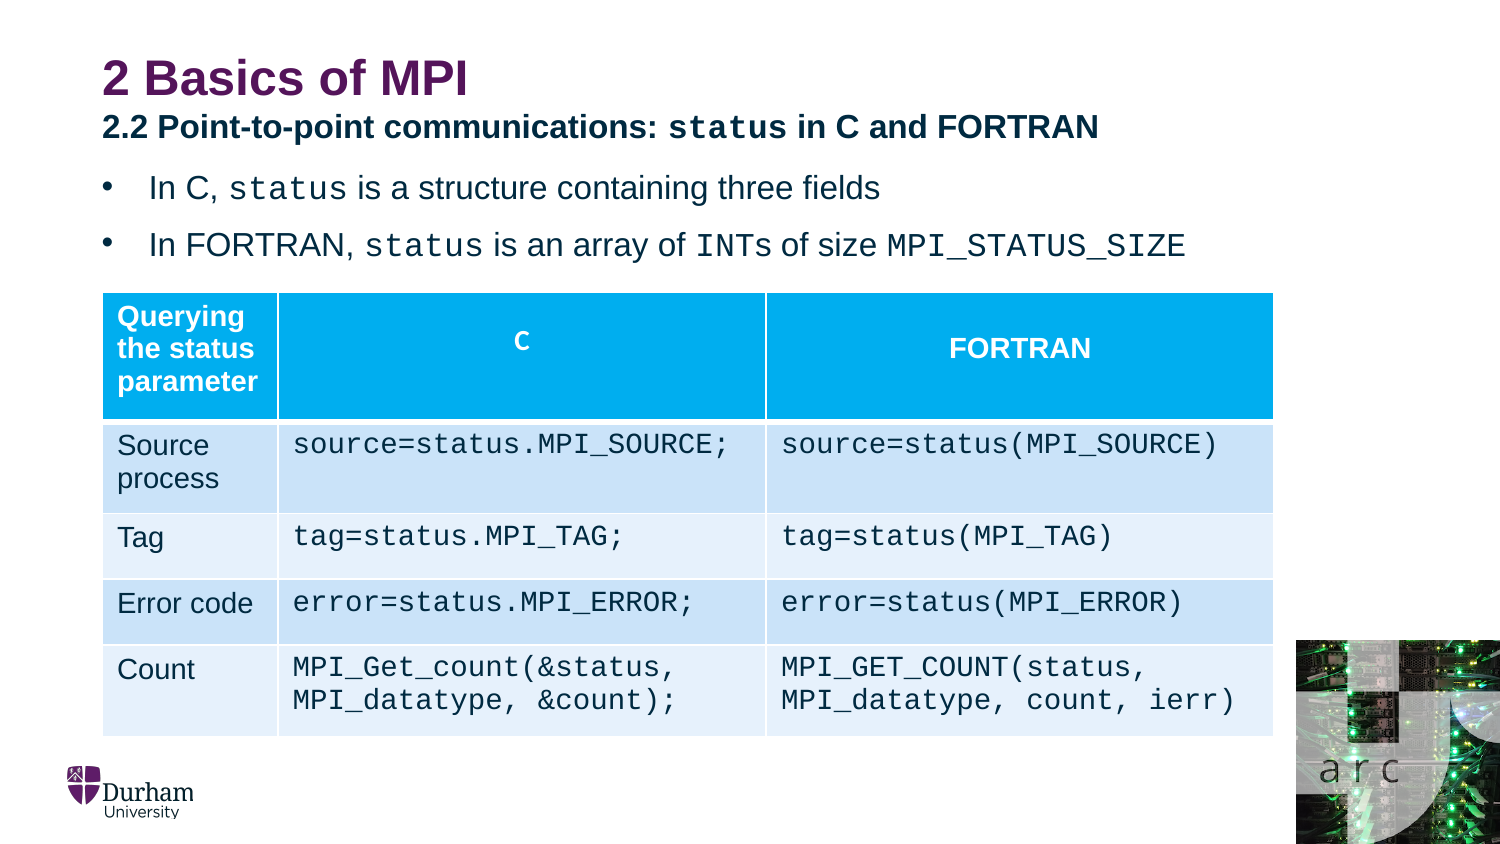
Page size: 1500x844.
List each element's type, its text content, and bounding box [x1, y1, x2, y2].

table_cell error=status.MPI_ERROR; [279, 580, 765, 644]
table_cell Tag [103, 514, 277, 578]
table_cell Error code [103, 580, 277, 644]
table_header Querying the status parameter [103, 293, 277, 419]
table_cell tag=status(MPI_TAG) [767, 514, 1273, 578]
table_cell Count [103, 646, 277, 736]
table_cell source=status.MPI_SOURCE; [279, 425, 765, 513]
table_cell MPI_Get_count(&status, MPI_datatype, &count); [279, 646, 765, 736]
table_header C [279, 293, 765, 419]
table_cell Source process [103, 425, 277, 513]
table_cell MPI_GET_COUNT(status, MPI_datatype, count, ierr) [767, 646, 1273, 736]
picture [1296, 640, 1500, 844]
table_cell source=status(MPI_SOURCE) [767, 425, 1273, 513]
table_cell tag=status.MPI_TAG; [279, 514, 765, 578]
title 2 Basics of MPI 2.2 Point-to-point communications: status in C and FORTRAN [101, 45, 1399, 187]
table_header FORTRAN [767, 293, 1273, 419]
list In C, status is a structure containing three fields In FORTRAN, status is an array of INTs of size MPI_STATUS_SIZE [101, 166, 1262, 279]
picture [67, 766, 193, 819]
table_cell error=status(MPI_ERROR) [767, 580, 1273, 644]
